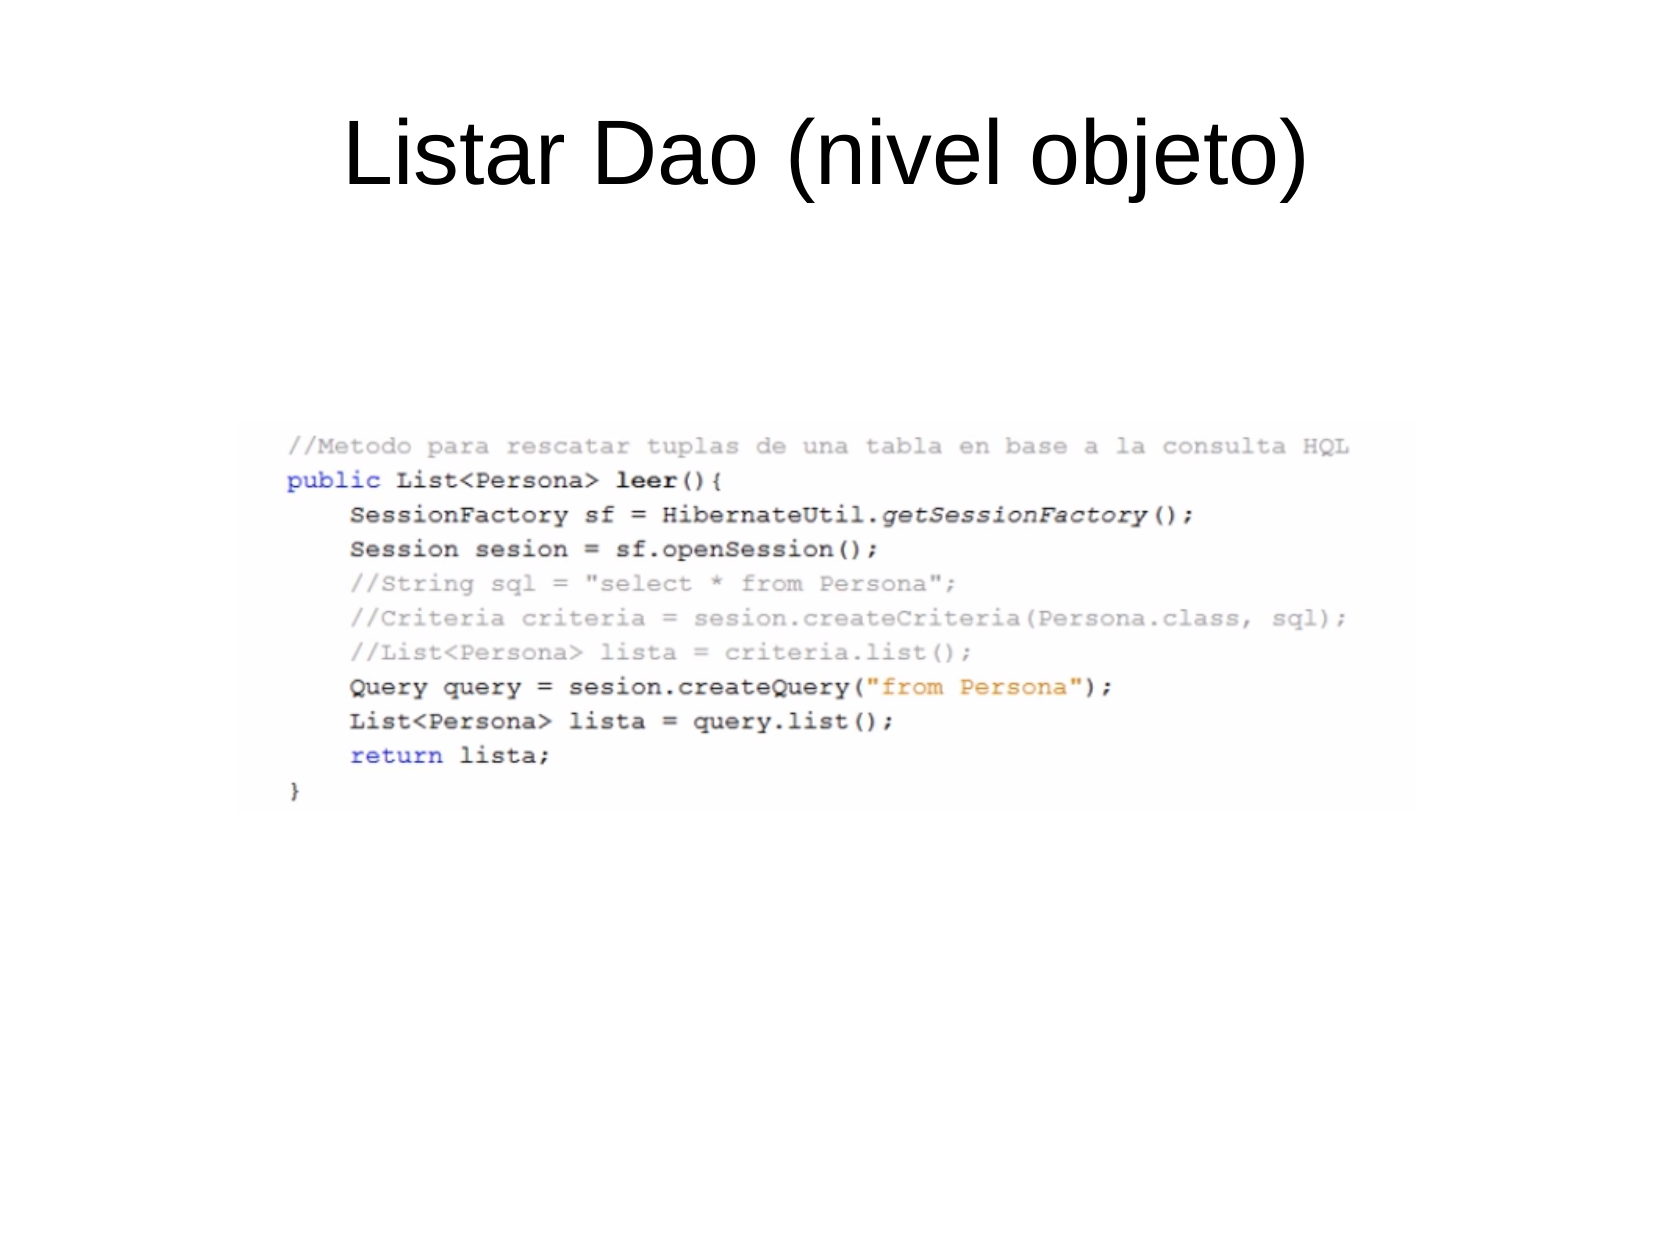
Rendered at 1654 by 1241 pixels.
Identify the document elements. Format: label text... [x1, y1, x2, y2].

title Listar Dao (nivel objeto) [82, 49, 1571, 257]
picture [236, 422, 1415, 813]
